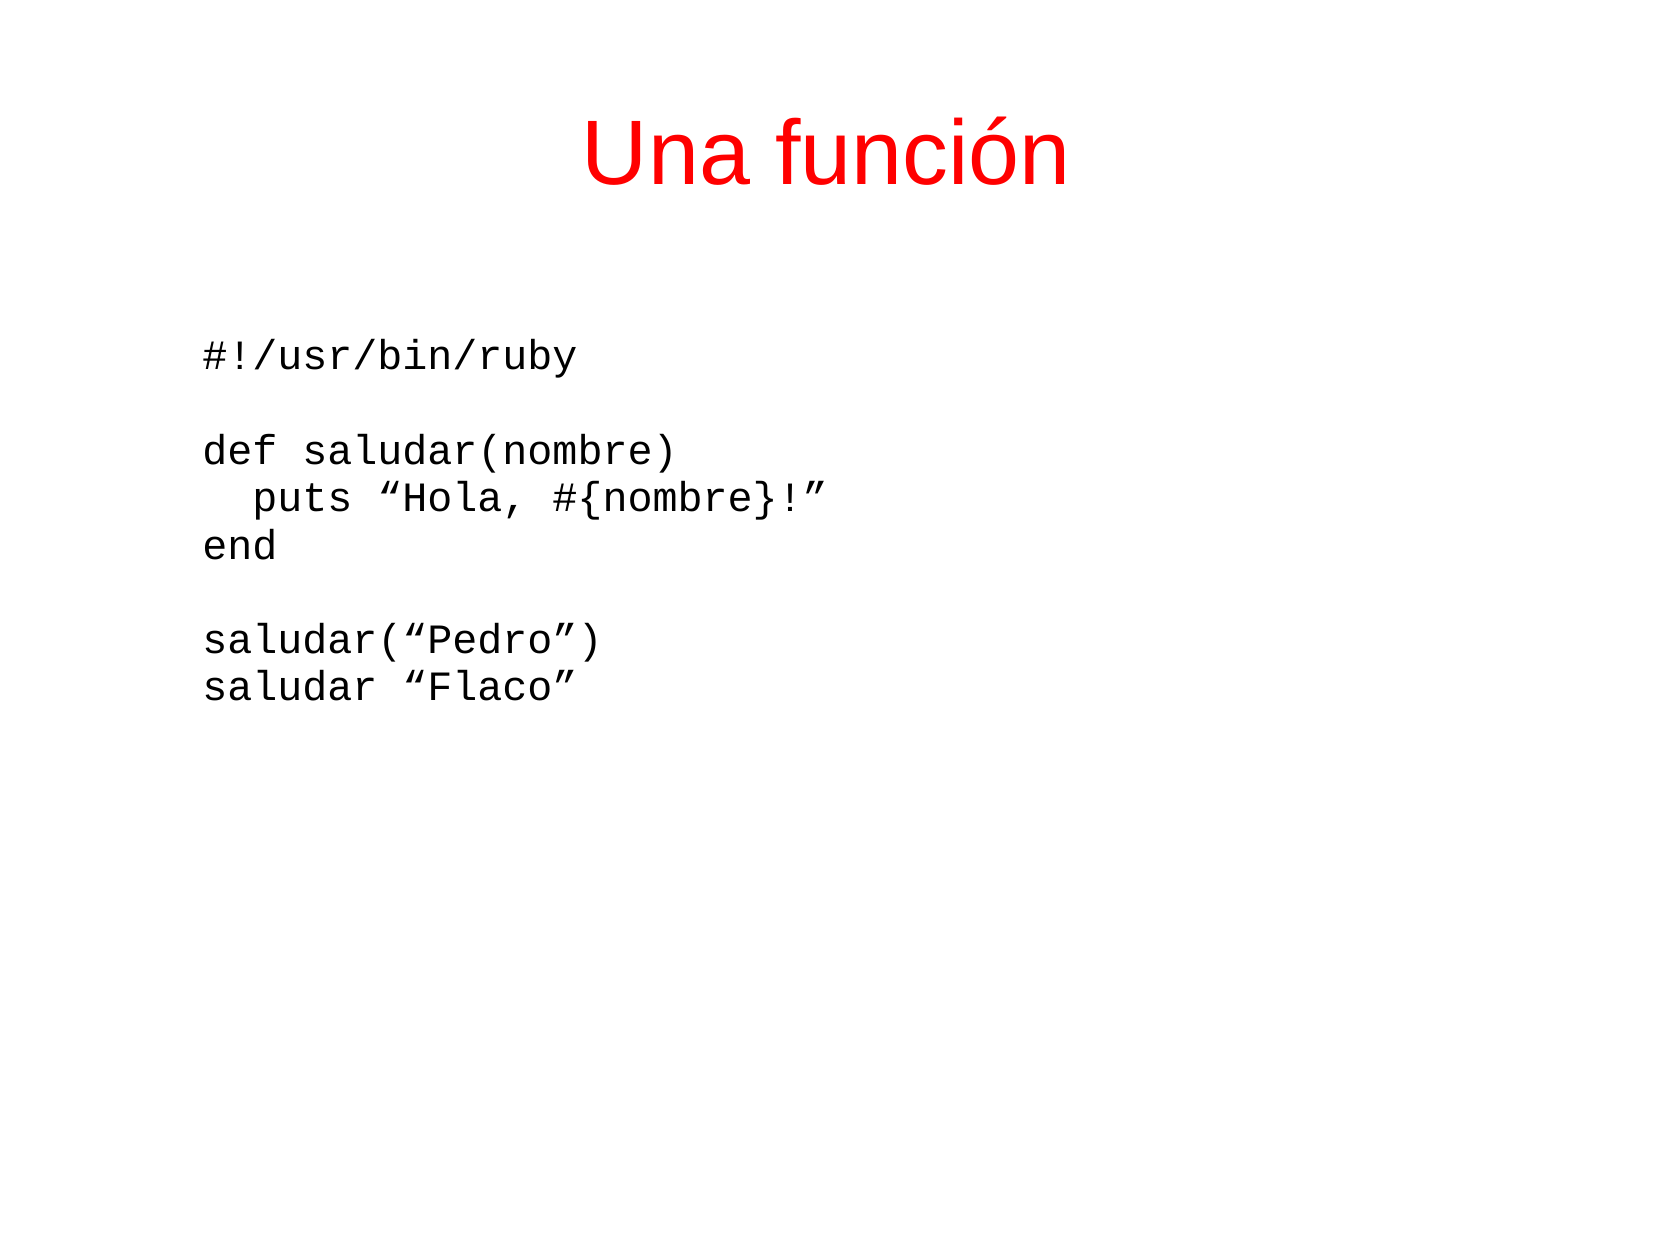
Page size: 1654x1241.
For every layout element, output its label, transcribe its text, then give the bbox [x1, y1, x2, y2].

title Una función [82, 49, 1571, 257]
text_box #!/usr/bin/ruby def saludar(nombre) puts “Hola, #{nombre}!” end saludar(“Pedro”) saludar “Flaco” [187, 327, 1463, 841]
